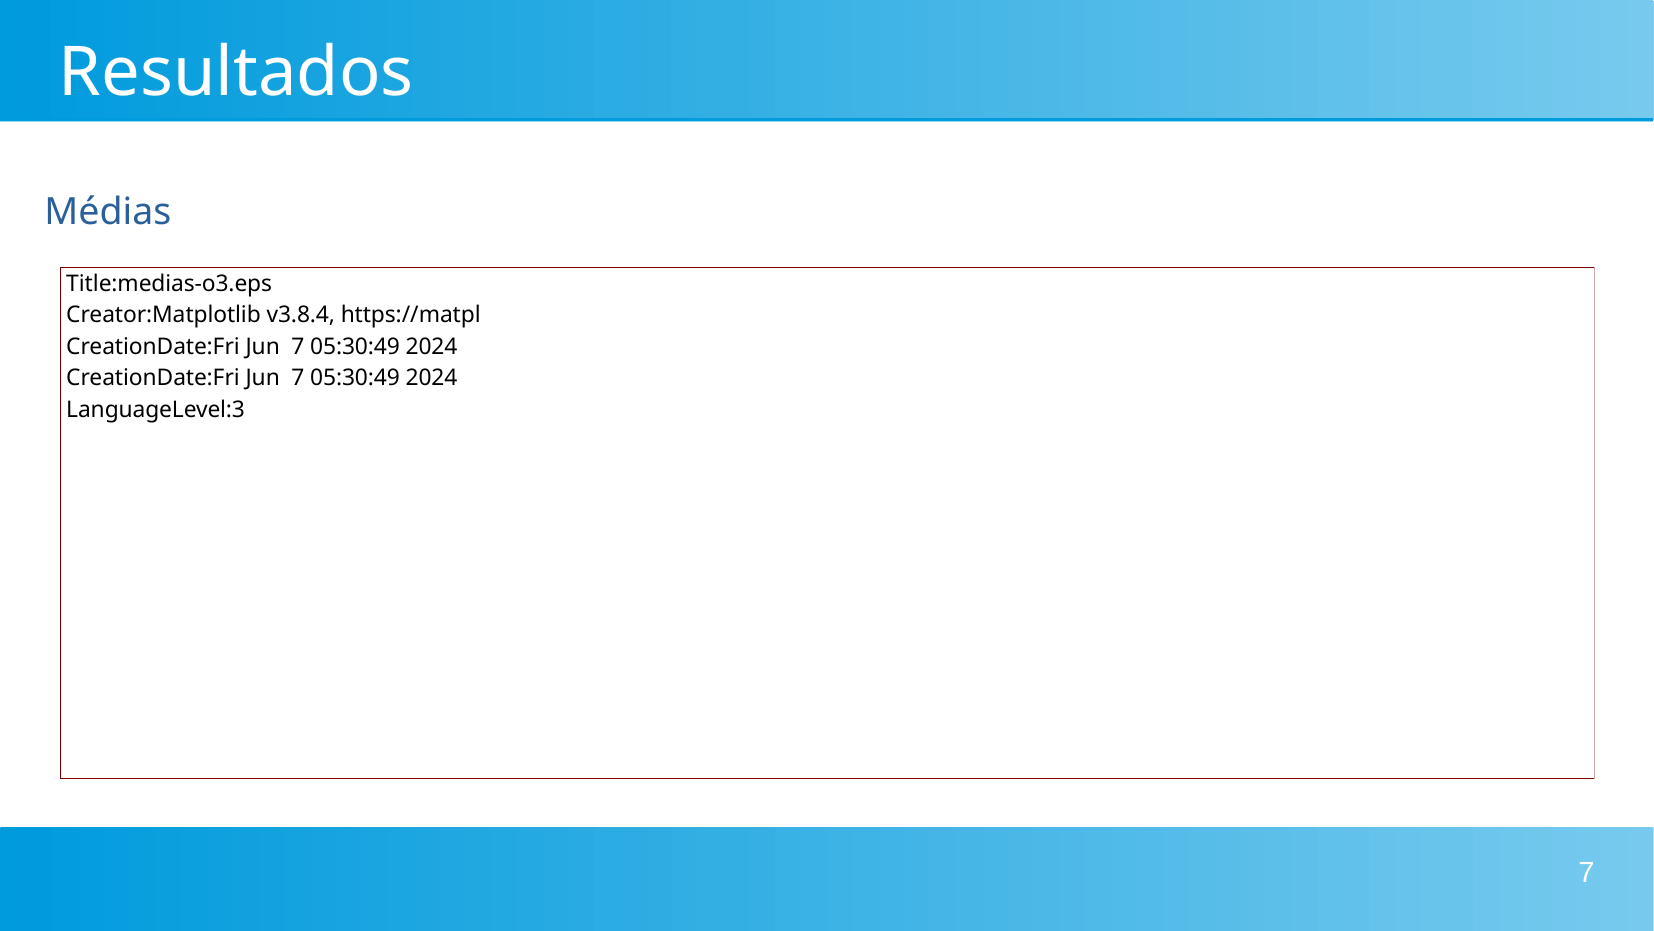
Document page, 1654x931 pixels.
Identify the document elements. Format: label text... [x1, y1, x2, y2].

title Resultados [59, 21, 1595, 116]
picture [59, 265, 1595, 779]
text_box Médias [29, 177, 186, 244]
